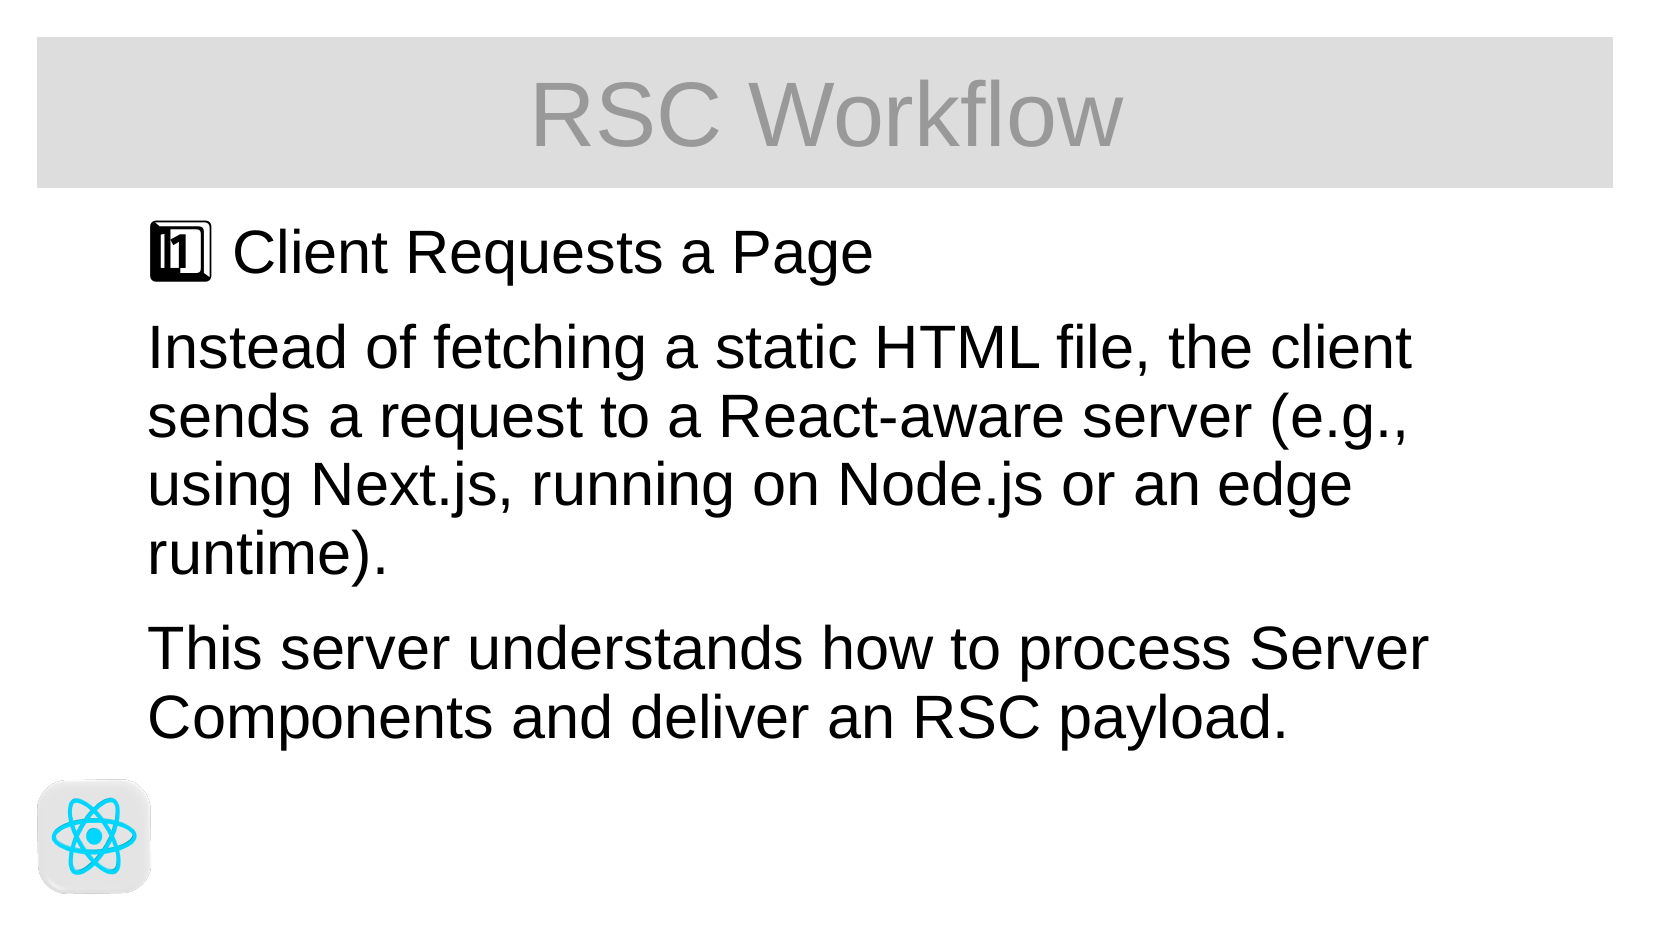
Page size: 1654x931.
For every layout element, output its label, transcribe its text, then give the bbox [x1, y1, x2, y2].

text_box [37, 37, 82, 188]
picture [0, 742, 188, 931]
title RSC Workflow [82, 37, 1571, 193]
list 1️⃣ Client Requests a Page Instead of fetching a static HTML file, the client sends a request to a React-aware server (e.g., using Next.js, running on Node.js or an edge runtime). This server understands how to process Server Components and deliver an RSC payload. [82, 217, 1571, 758]
text_box [1571, 37, 1613, 188]
